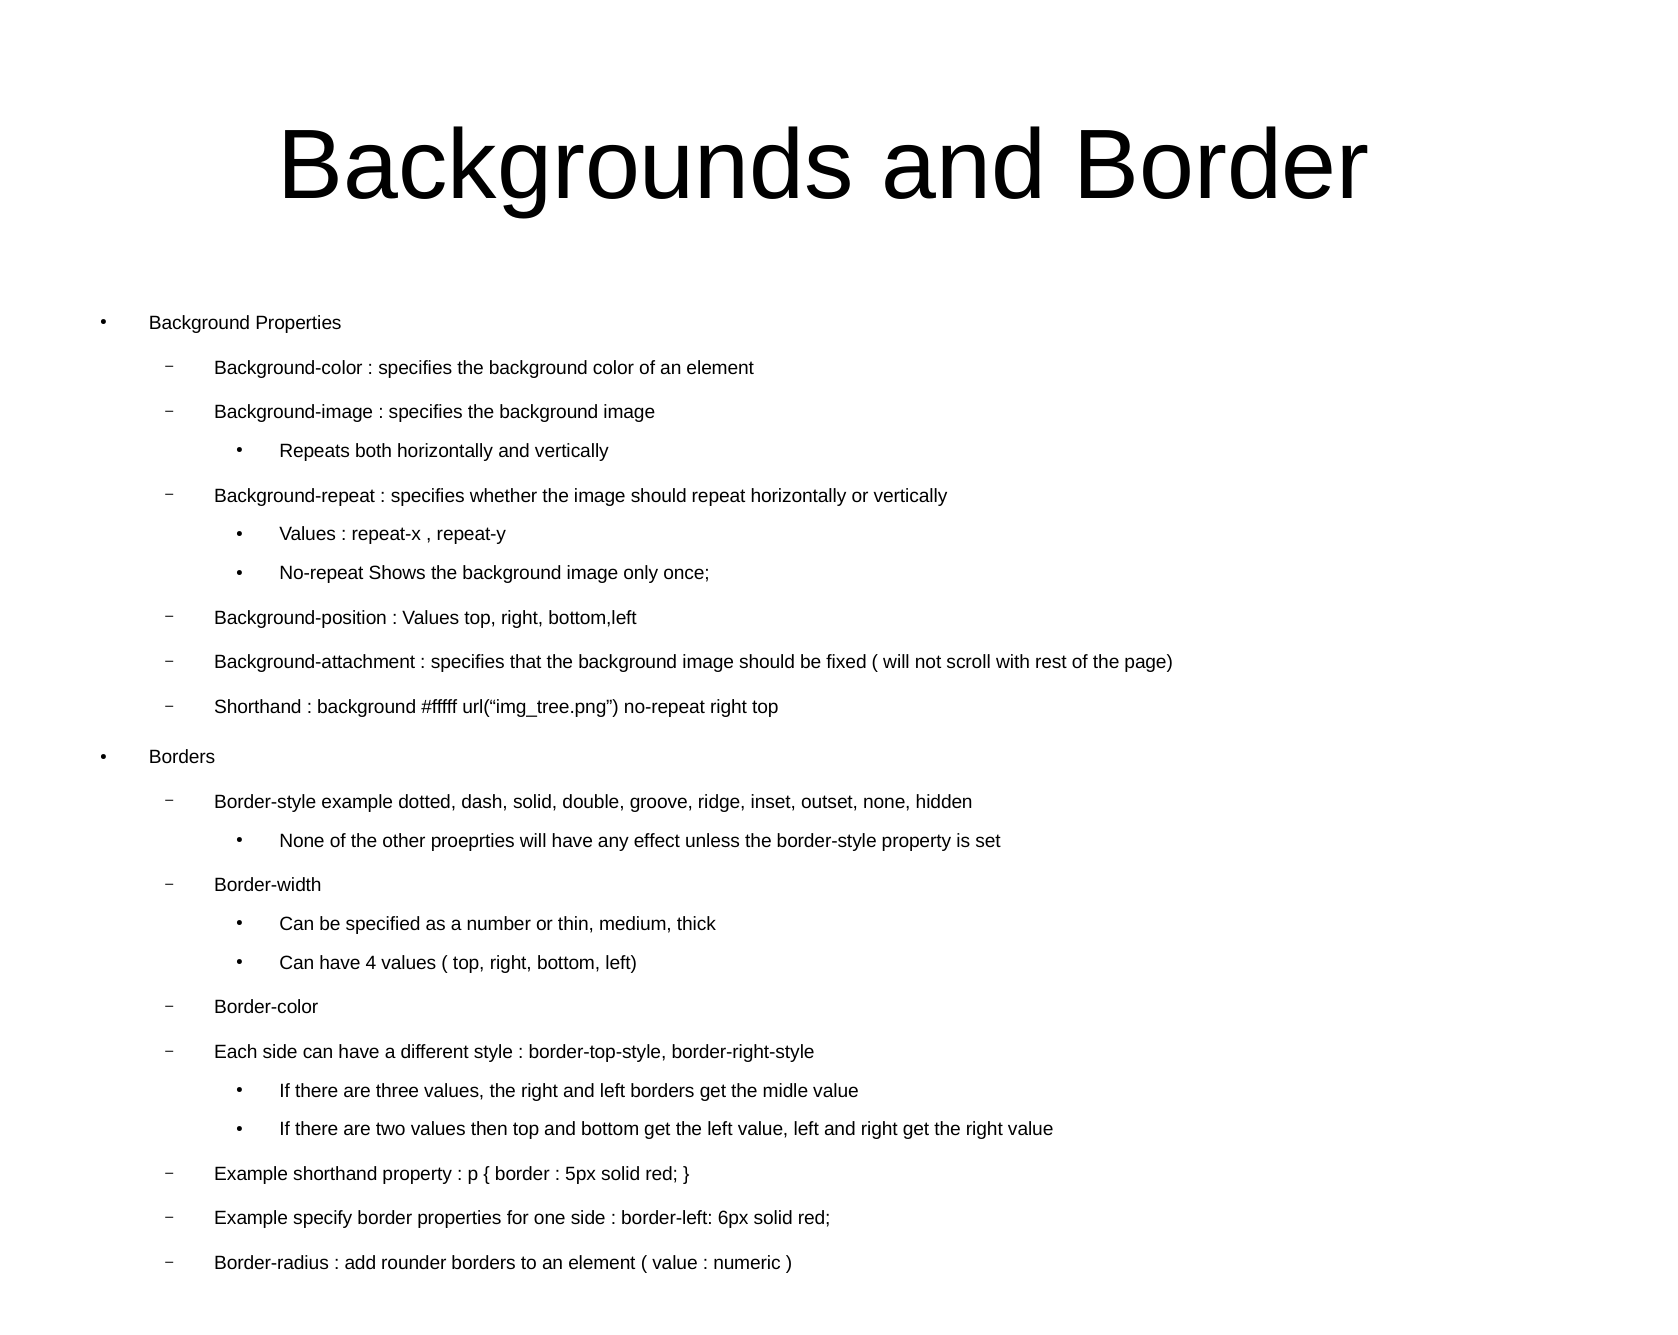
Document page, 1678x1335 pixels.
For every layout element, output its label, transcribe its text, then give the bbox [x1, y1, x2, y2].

list Background Properties Background-color : specifies the background color of an element Background-image : specifies the background image Repeats both horizontally and vertically Background-repeat : specifies whether the image should repeat horizontally or vertically Values : repeat-x , repeat-y No-repeat Shows the background image only once; Background-position : Values top, right, bottom,left Background-attachment : specifies that the background image should be fixed ( will not scroll with rest of the page) Shorthand : background #fffff url(“img_tree.png”) no-repeat right top Borders Border-style example dotted, dash, solid, double, groove, ridge, inset, outset, none, hidden None of the other proeprties will have any effect unless the border-style property is set Border-width Can be specified as a number or thin, medium, thick Can have 4 values ( top, right, bottom, left) Border-color Each side can have a different style : border-top-style, border-right-style If there are three values, the right and left borders get the midle value If there are two values then top and bottom get the left value, left and right get the right value Example shorthand property : p { border : 5px solid red; } Example specify border properties for one side : border-left: 6px solid red; Border-radius : add rounder borders to an element ( value : numeric ) [83, 312, 1594, 1276]
title Backgrounds and Border [83, 53, 1594, 276]
